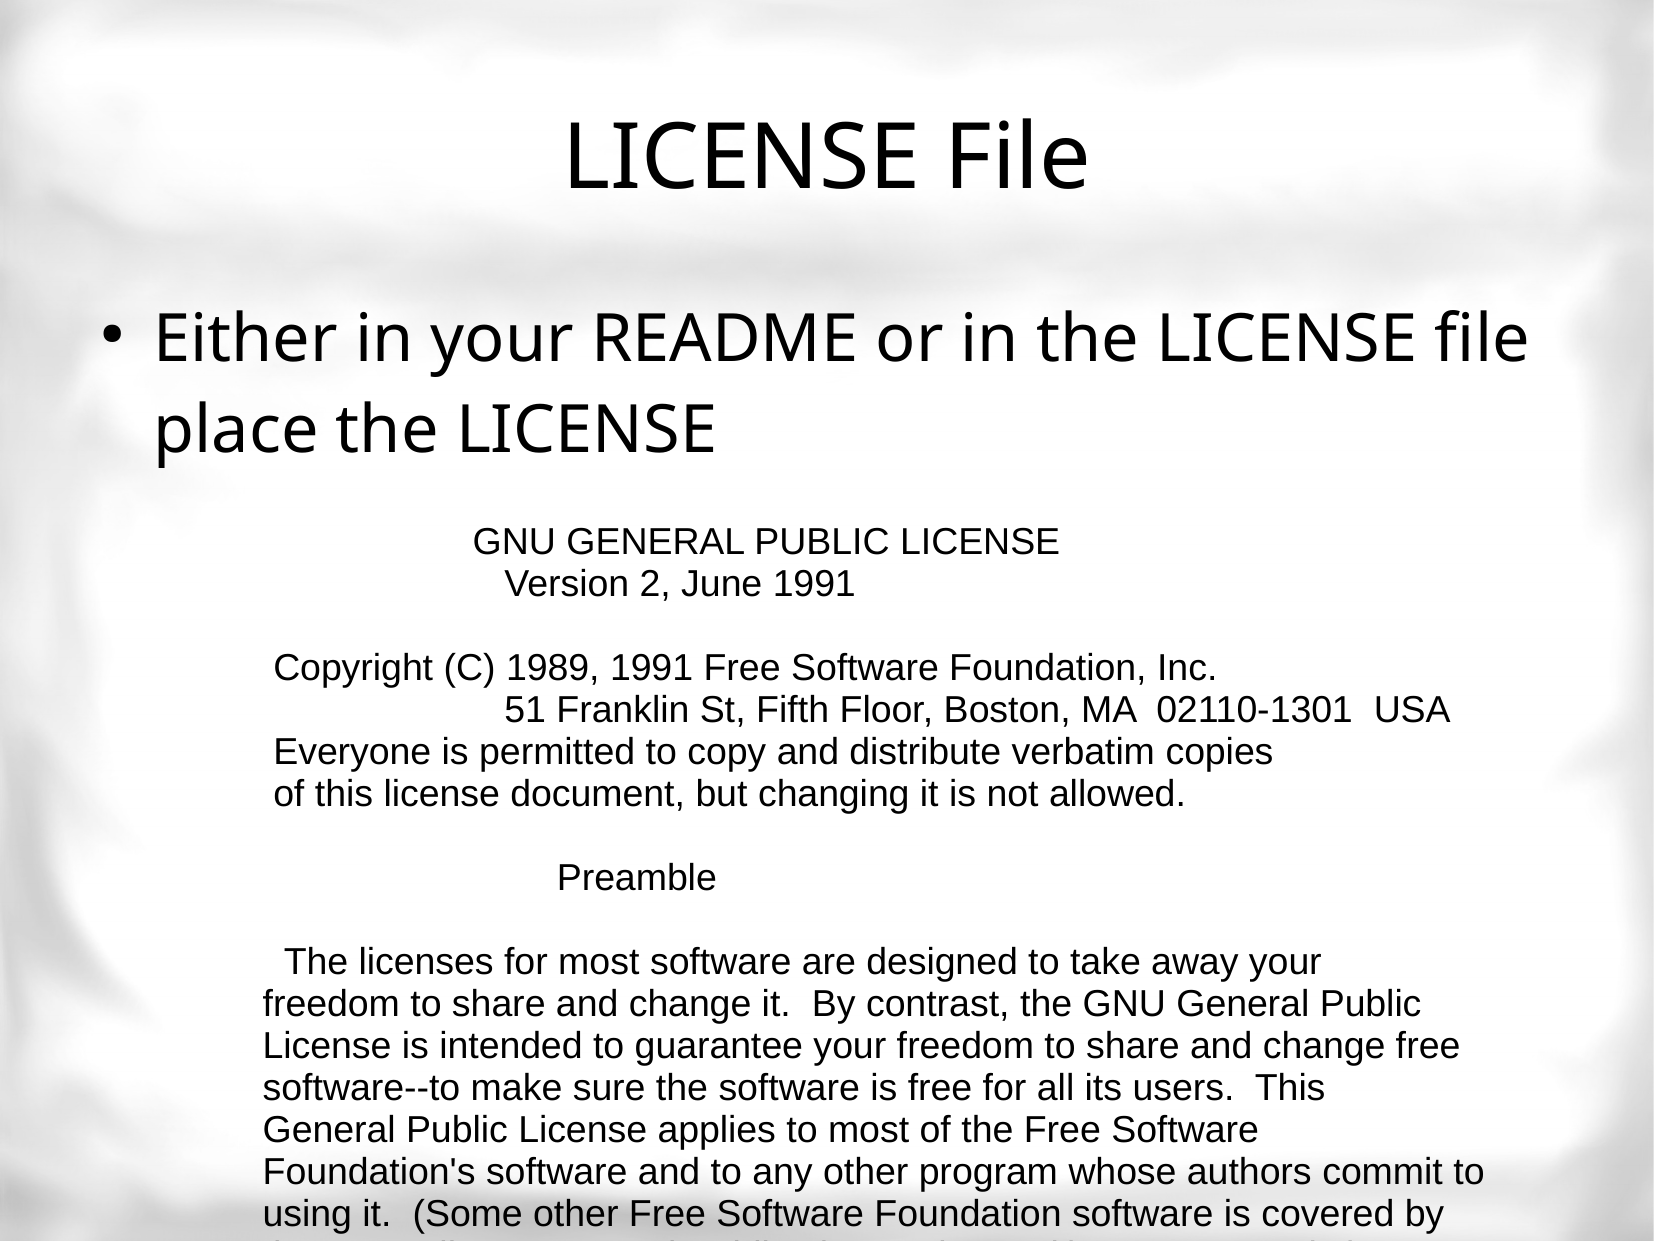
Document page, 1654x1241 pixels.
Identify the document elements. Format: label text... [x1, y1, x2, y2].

picture [0, 0, 1654, 1241]
text_box GNU GENERAL PUBLIC LICENSE Version 2, June 1991 Copyright (C) 1989, 1991 Free Software Foundation, Inc. 51 Franklin St, Fifth Floor, Boston, MA 02110-1301 USA Everyone is permitted to copy and distribute verbatim copies of this license document, but changing it is not allowed. Preamble The licenses for most software are designed to take away your freedom to share and change it. By contrast, the GNU General Public License is intended to guarantee your freedom to share and change free software--to make sure the software is free for all its users. This General Public License applies to most of the Free Software Foundation's software and to any other program whose authors commit to using it. (Some other Free Software Foundation software is covered by the GNU Library General Public License instead.) You can apply it to your programs, too. When we speak of free software, we are referring to freedom, not price. Our General Public Licenses are designed to make sure that you have the freedom to distribute copies of free software (and charge for [248, 512, 1501, 1241]
title LICENSE File [82, 49, 1571, 257]
list Either in your README or in the LICENSE file place the LICENSE [82, 290, 1538, 1010]
